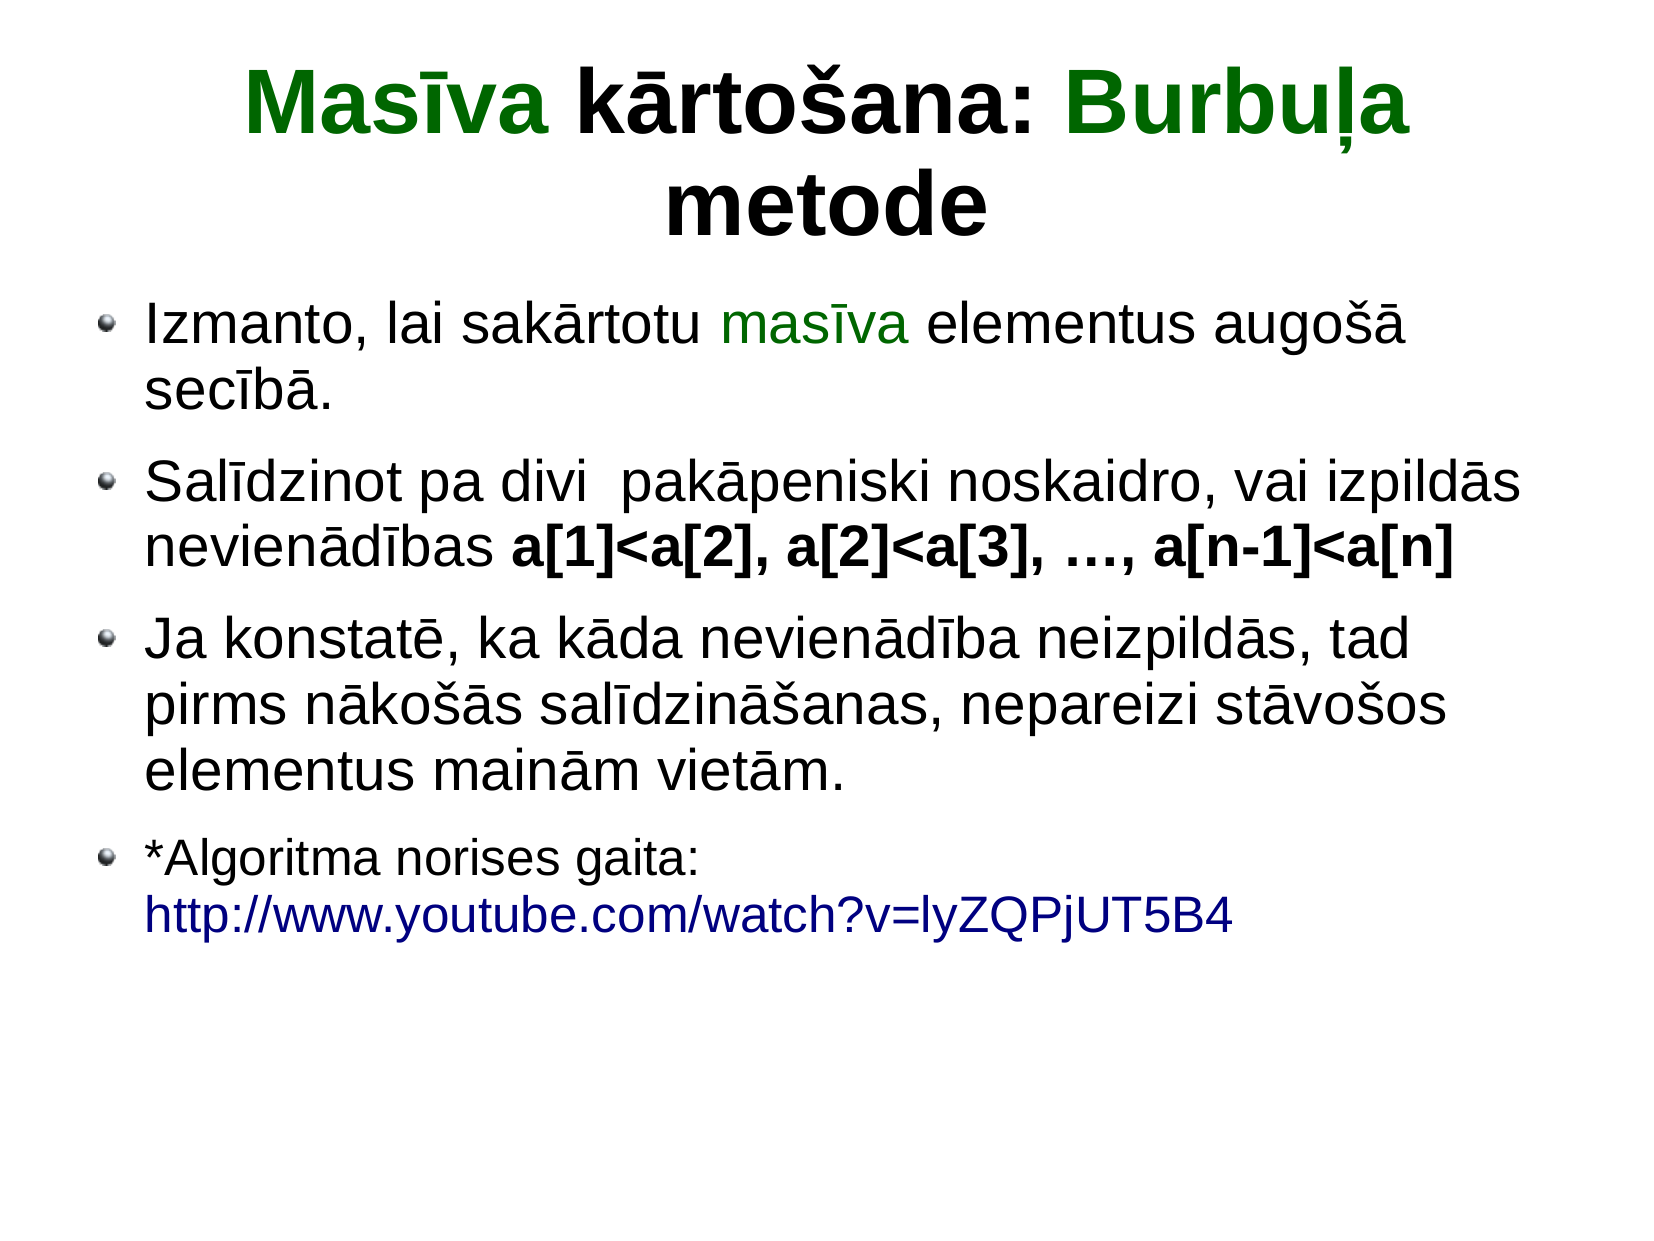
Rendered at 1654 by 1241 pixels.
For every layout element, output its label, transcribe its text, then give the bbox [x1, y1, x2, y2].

title Masīva kārtošana: Burbuļa metode [82, 49, 1571, 257]
list Izmanto, lai sakārtotu masīva elementus augošā secībā. Salīdzinot pa divi pakāpeniski noskaidro, vai izpildās nevienādības a[1]<a[2], a[2]<a[3], …, a[n-1]<a[n] Ja konstatē, ka kāda nevienādība neizpildās, tad pirms nākošās salīdzināšanas, nepareizi stāvošos elementus mainām vietām. *Algoritma norises gaita: http://www.youtube.com/watch?v=lyZQPjUT5B4 [82, 290, 1538, 1010]
